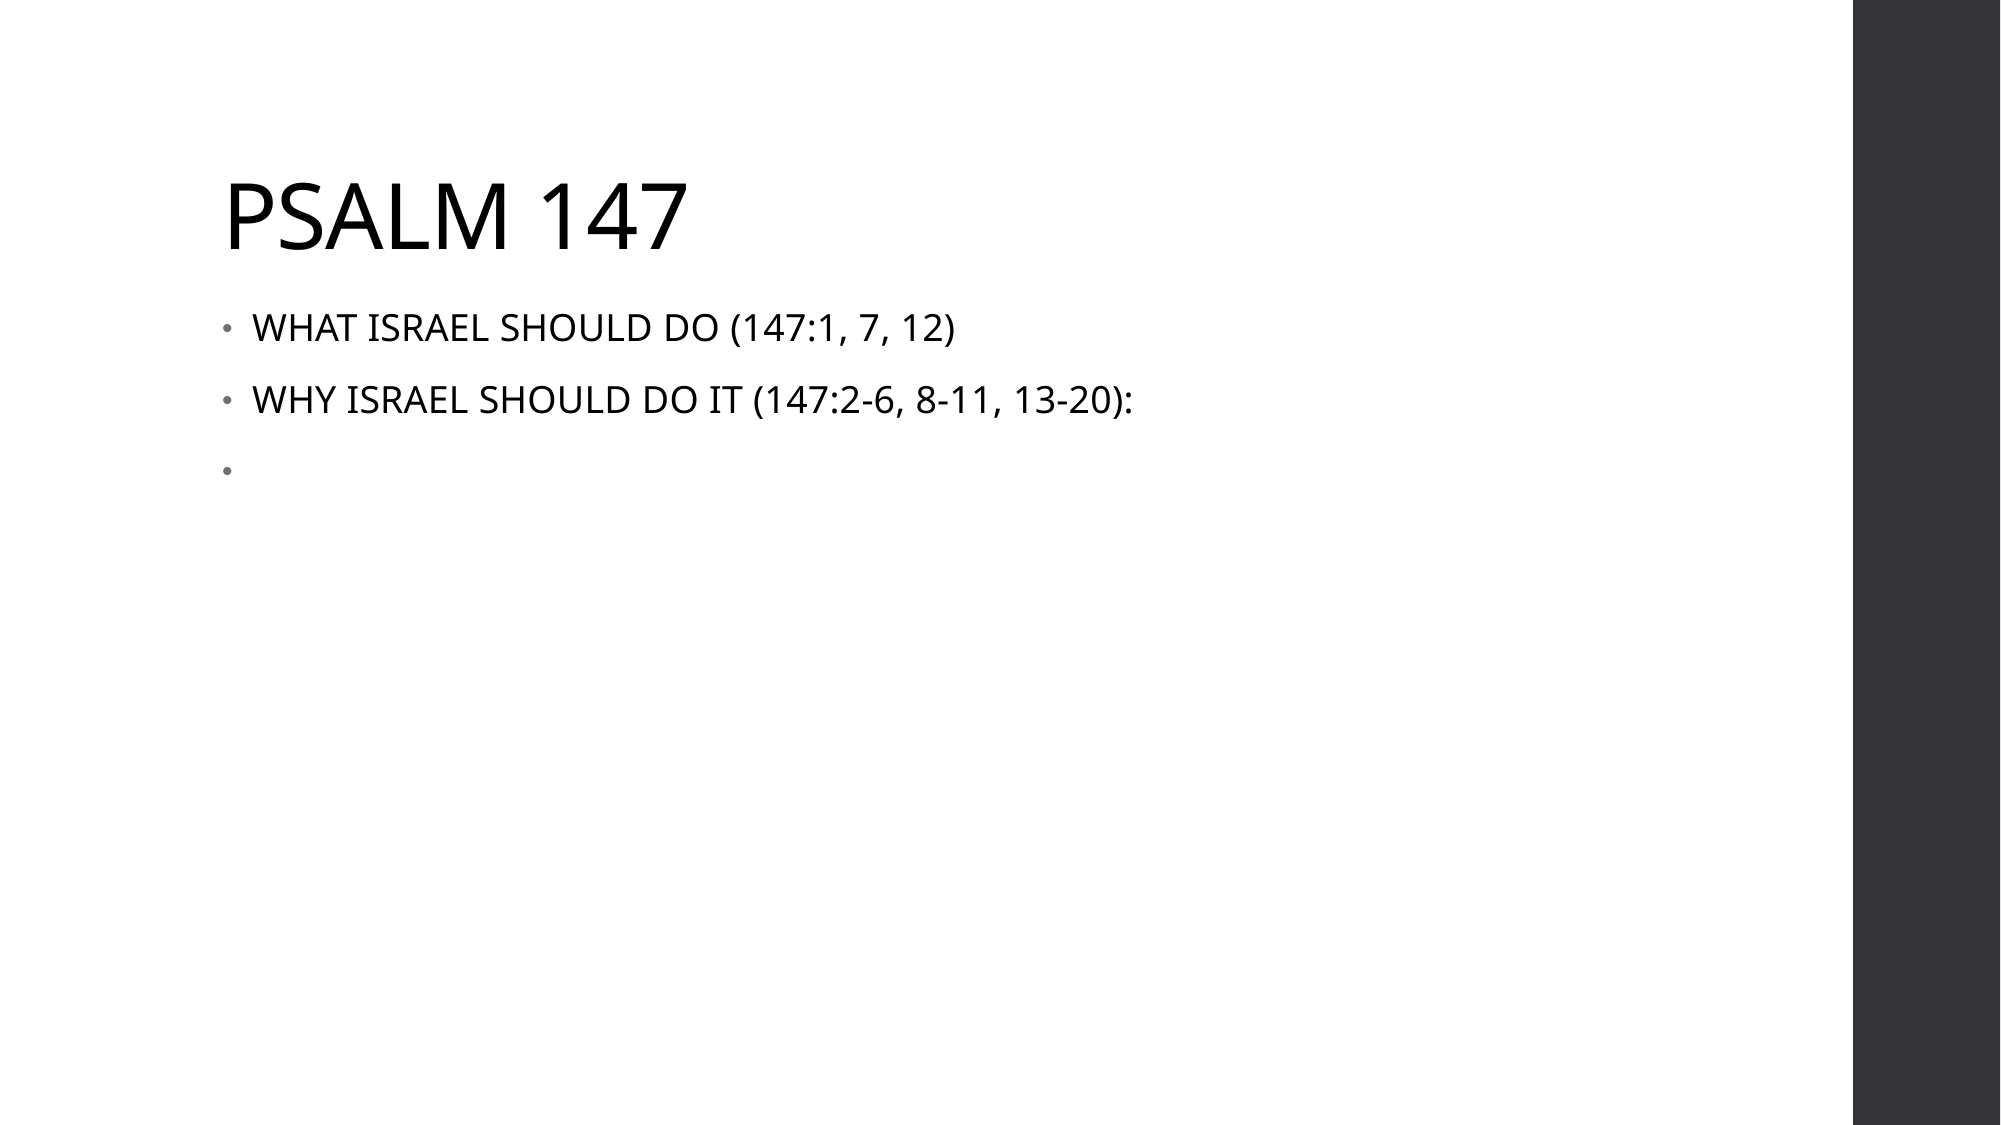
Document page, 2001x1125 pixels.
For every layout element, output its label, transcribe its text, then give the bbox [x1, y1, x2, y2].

list WHAT ISRAEL SHOULD DO (147:1, 7, 12) WHY ISRAEL SHOULD DO IT (147:2-6, 8-11, 13-20): [206, 299, 1617, 1014]
title PSALM 147 [206, 60, 1797, 278]
